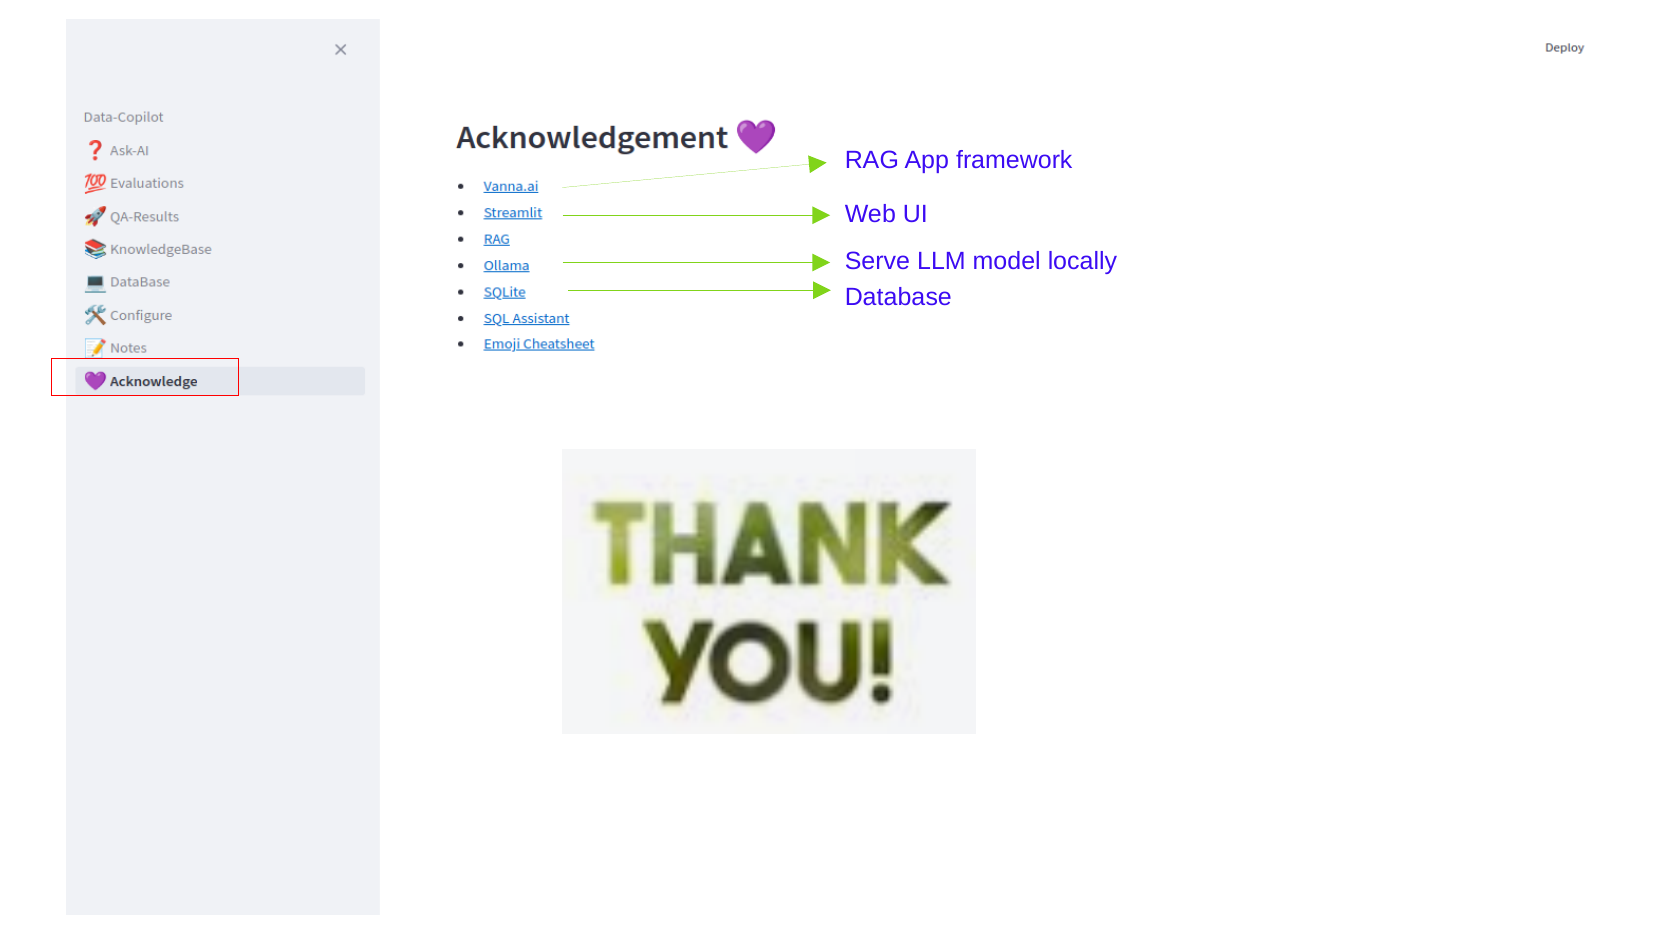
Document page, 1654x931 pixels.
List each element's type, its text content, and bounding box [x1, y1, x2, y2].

text_box Serve LLM model locally [830, 239, 1243, 274]
text_box [51, 358, 239, 396]
text_box Web UI [830, 192, 1243, 235]
text_box RAG App framework [829, 138, 1243, 182]
picture [66, 19, 1593, 915]
text_box Database [830, 274, 1243, 318]
